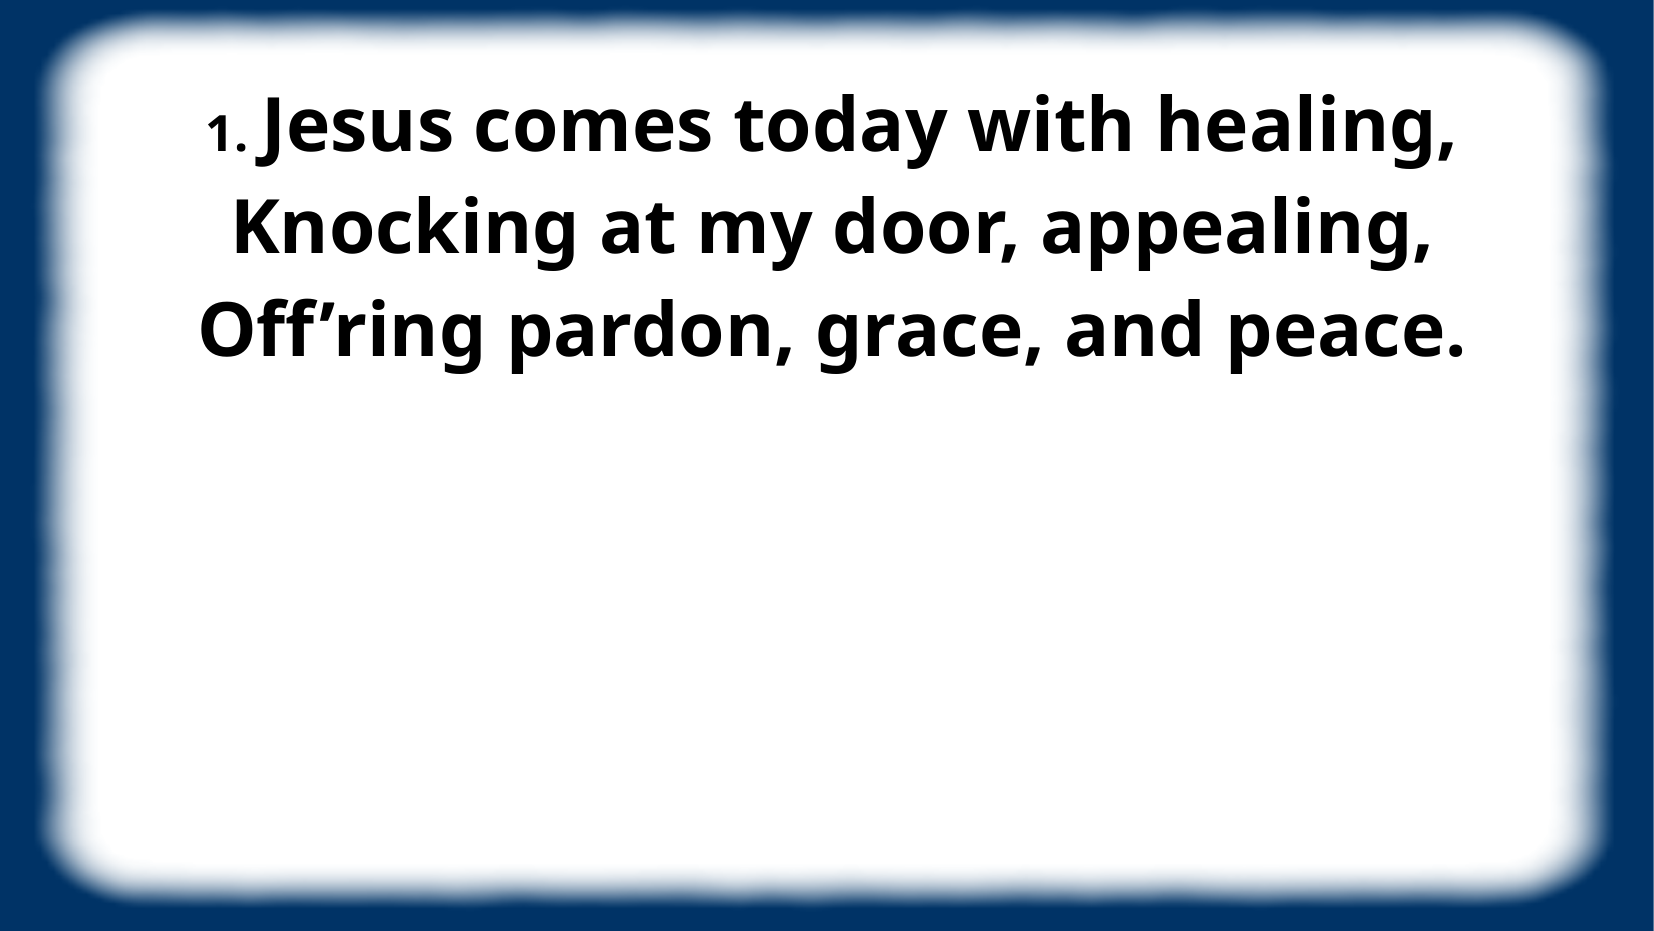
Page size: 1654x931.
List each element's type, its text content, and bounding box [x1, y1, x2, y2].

text_box 1. Jesus comes today with healing, Knocking at my door, appealing, Off’ring pardon, grace, and peace. [105, 63, 1561, 450]
picture [0, 0, 1654, 931]
